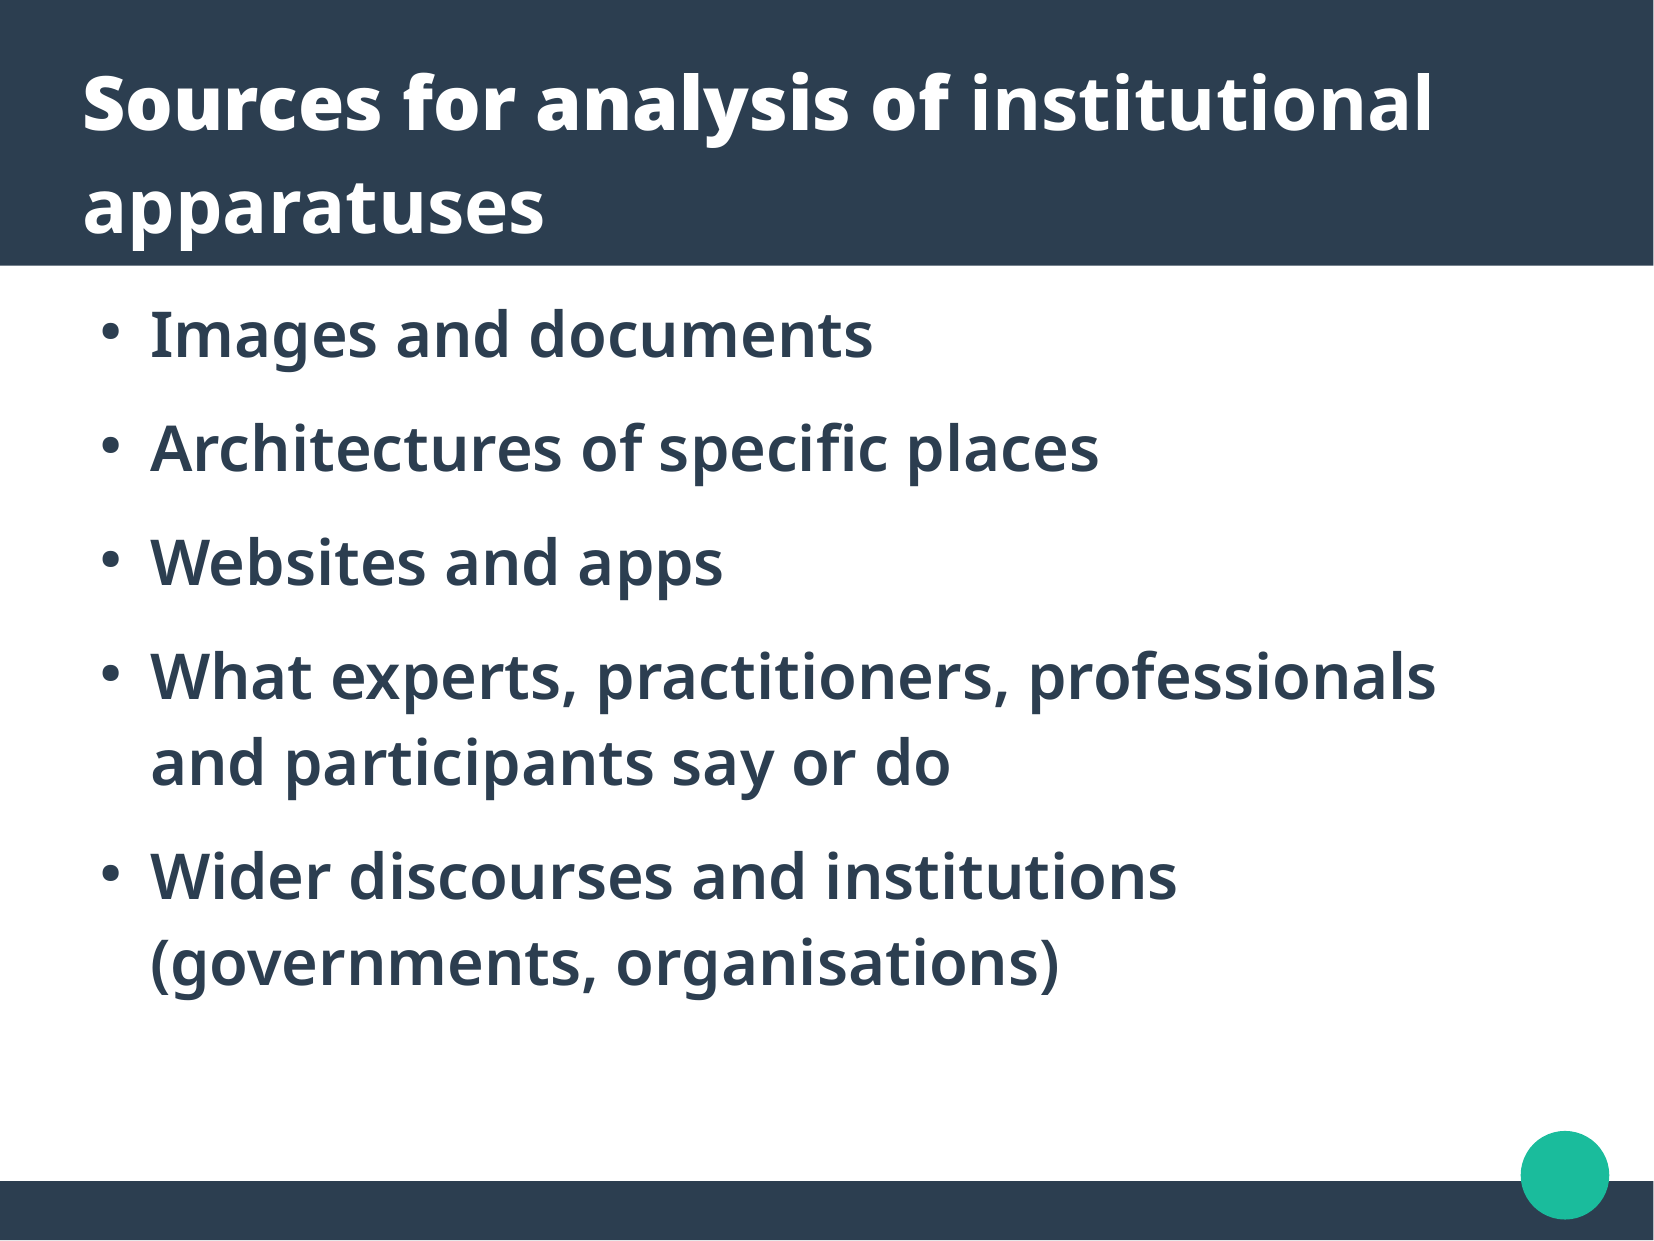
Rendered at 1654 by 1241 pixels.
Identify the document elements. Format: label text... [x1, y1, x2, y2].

title Sources for analysis of institutional apparatuses [82, 49, 1571, 257]
list Images and documents Architectures of specific places Websites and apps What experts, practitioners, professionals and participants say or do Wider discourses and institutions (governments, organisations) [82, 290, 1571, 1010]
